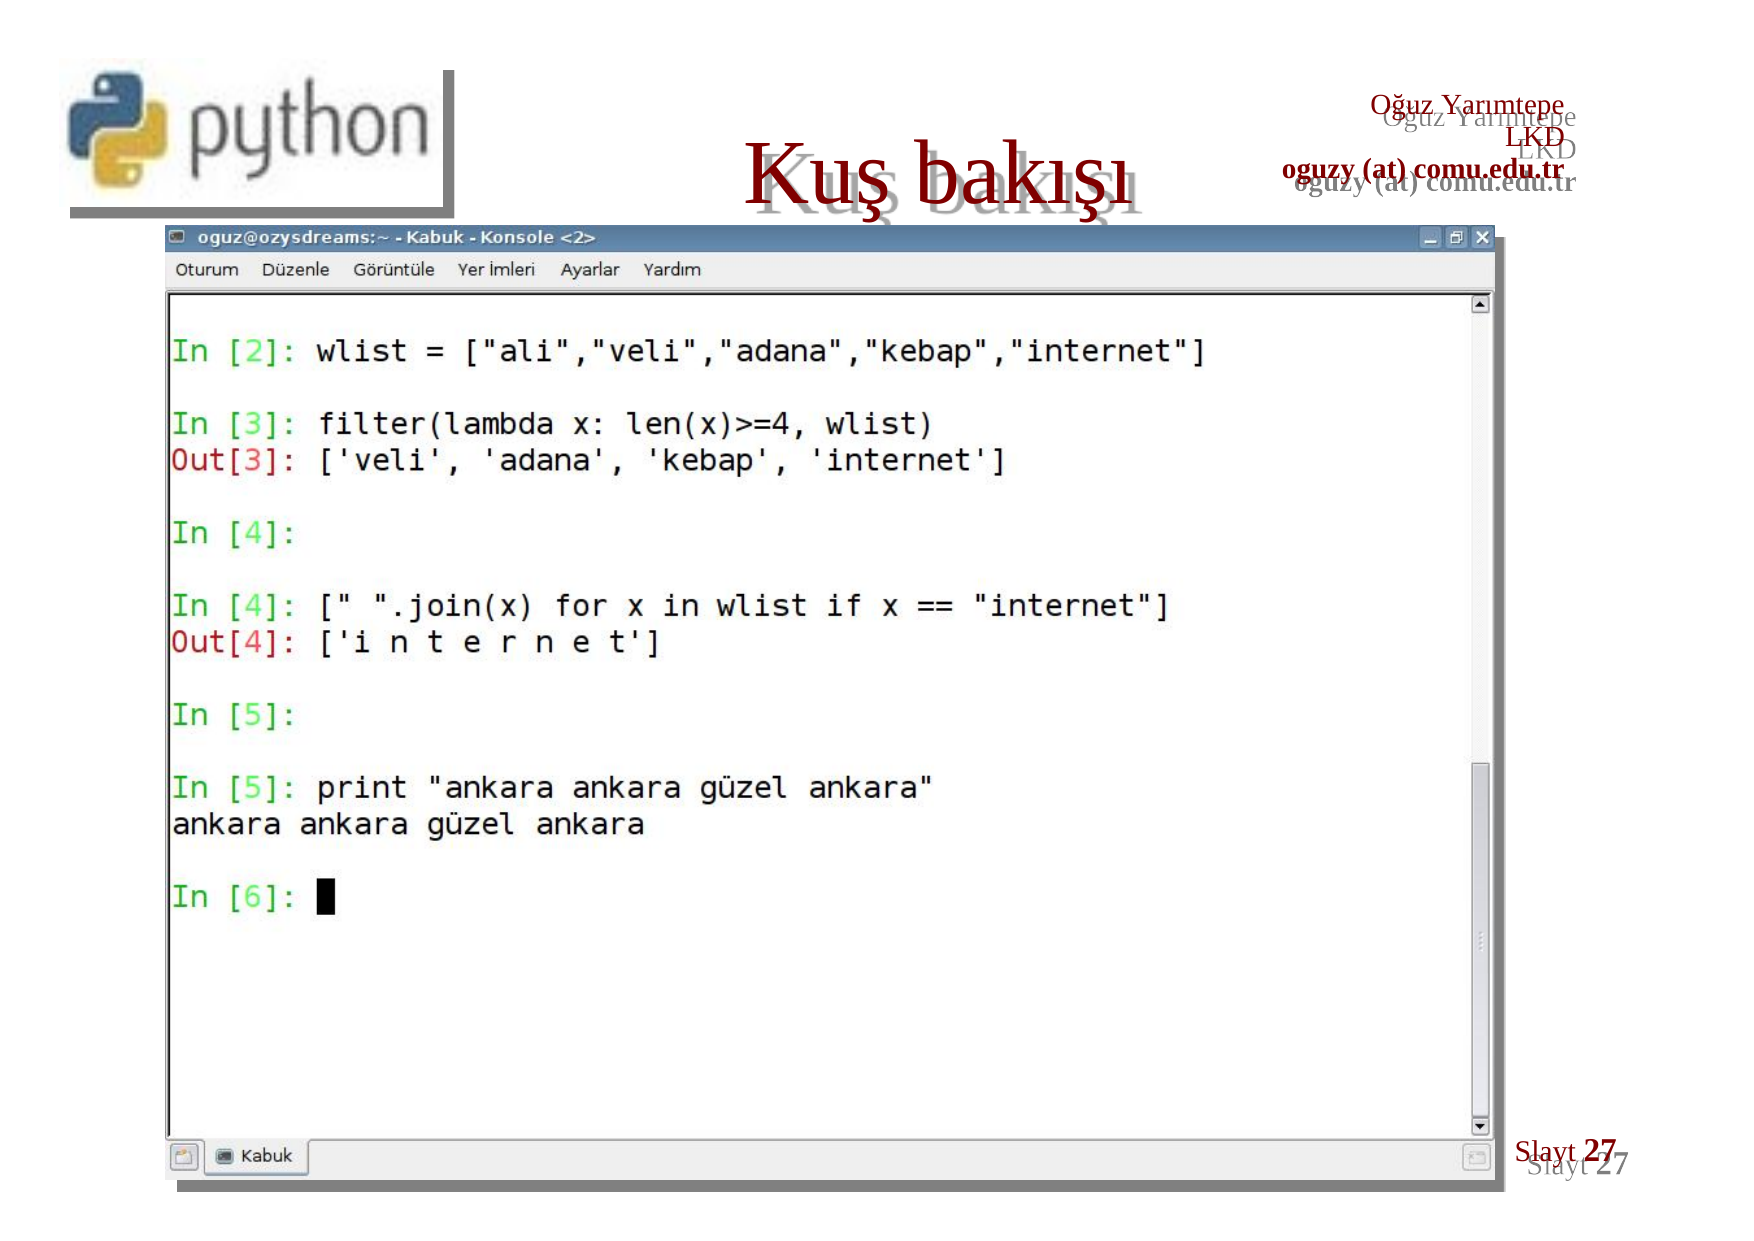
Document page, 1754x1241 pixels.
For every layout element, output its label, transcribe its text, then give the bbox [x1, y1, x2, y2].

picture [165, 225, 1495, 1180]
picture [59, 58, 443, 207]
title Kuş bakışı [194, 102, 1684, 243]
